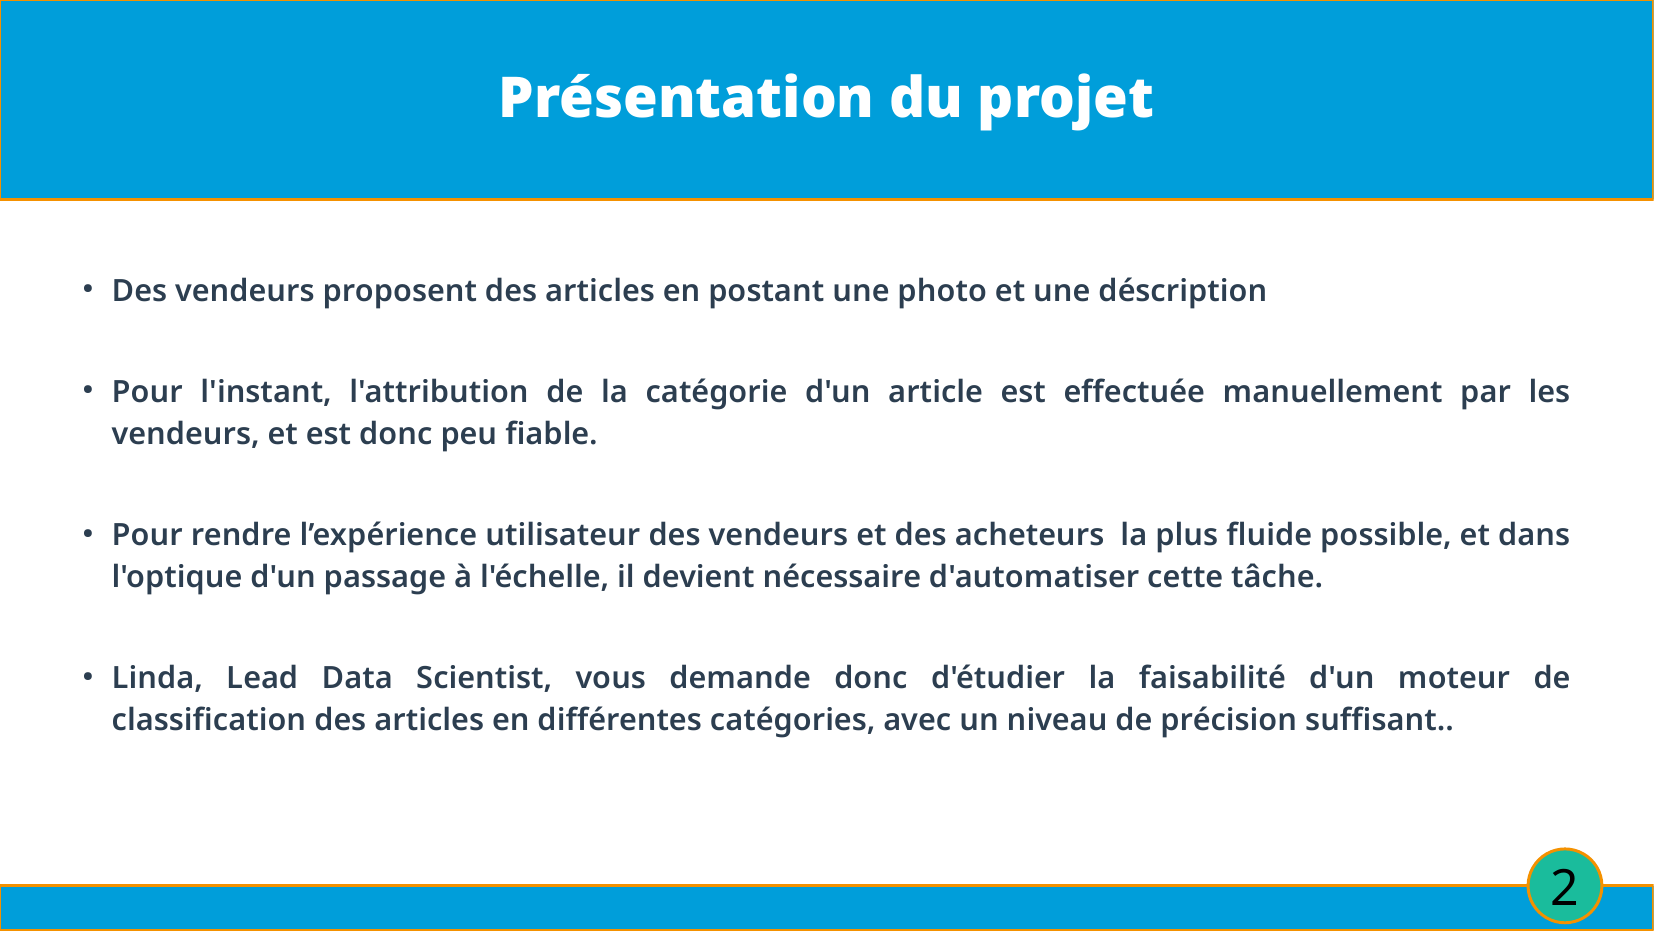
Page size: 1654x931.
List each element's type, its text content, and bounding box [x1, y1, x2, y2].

title Présentation du projet [59, 37, 1595, 155]
list Des vendeurs proposent des articles en postant une photo et une déscription Pour l'instant, l'attribution de la catégorie d'un article est effectuée manuellement par les vendeurs, et est donc peu fiable. Pour rendre l’expérience utilisateur des vendeurs et des acheteurs la plus fluide possible, et dans l'optique d'un passage à l'échelle, il devient nécessaire d'automatiser cette tâche. Linda, Lead Data Scientist, vous demande donc d'étudier la faisabilité d'un moteur de classification des articles en différentes catégories, avec un niveau de précision suffisant.. [82, 217, 1571, 758]
